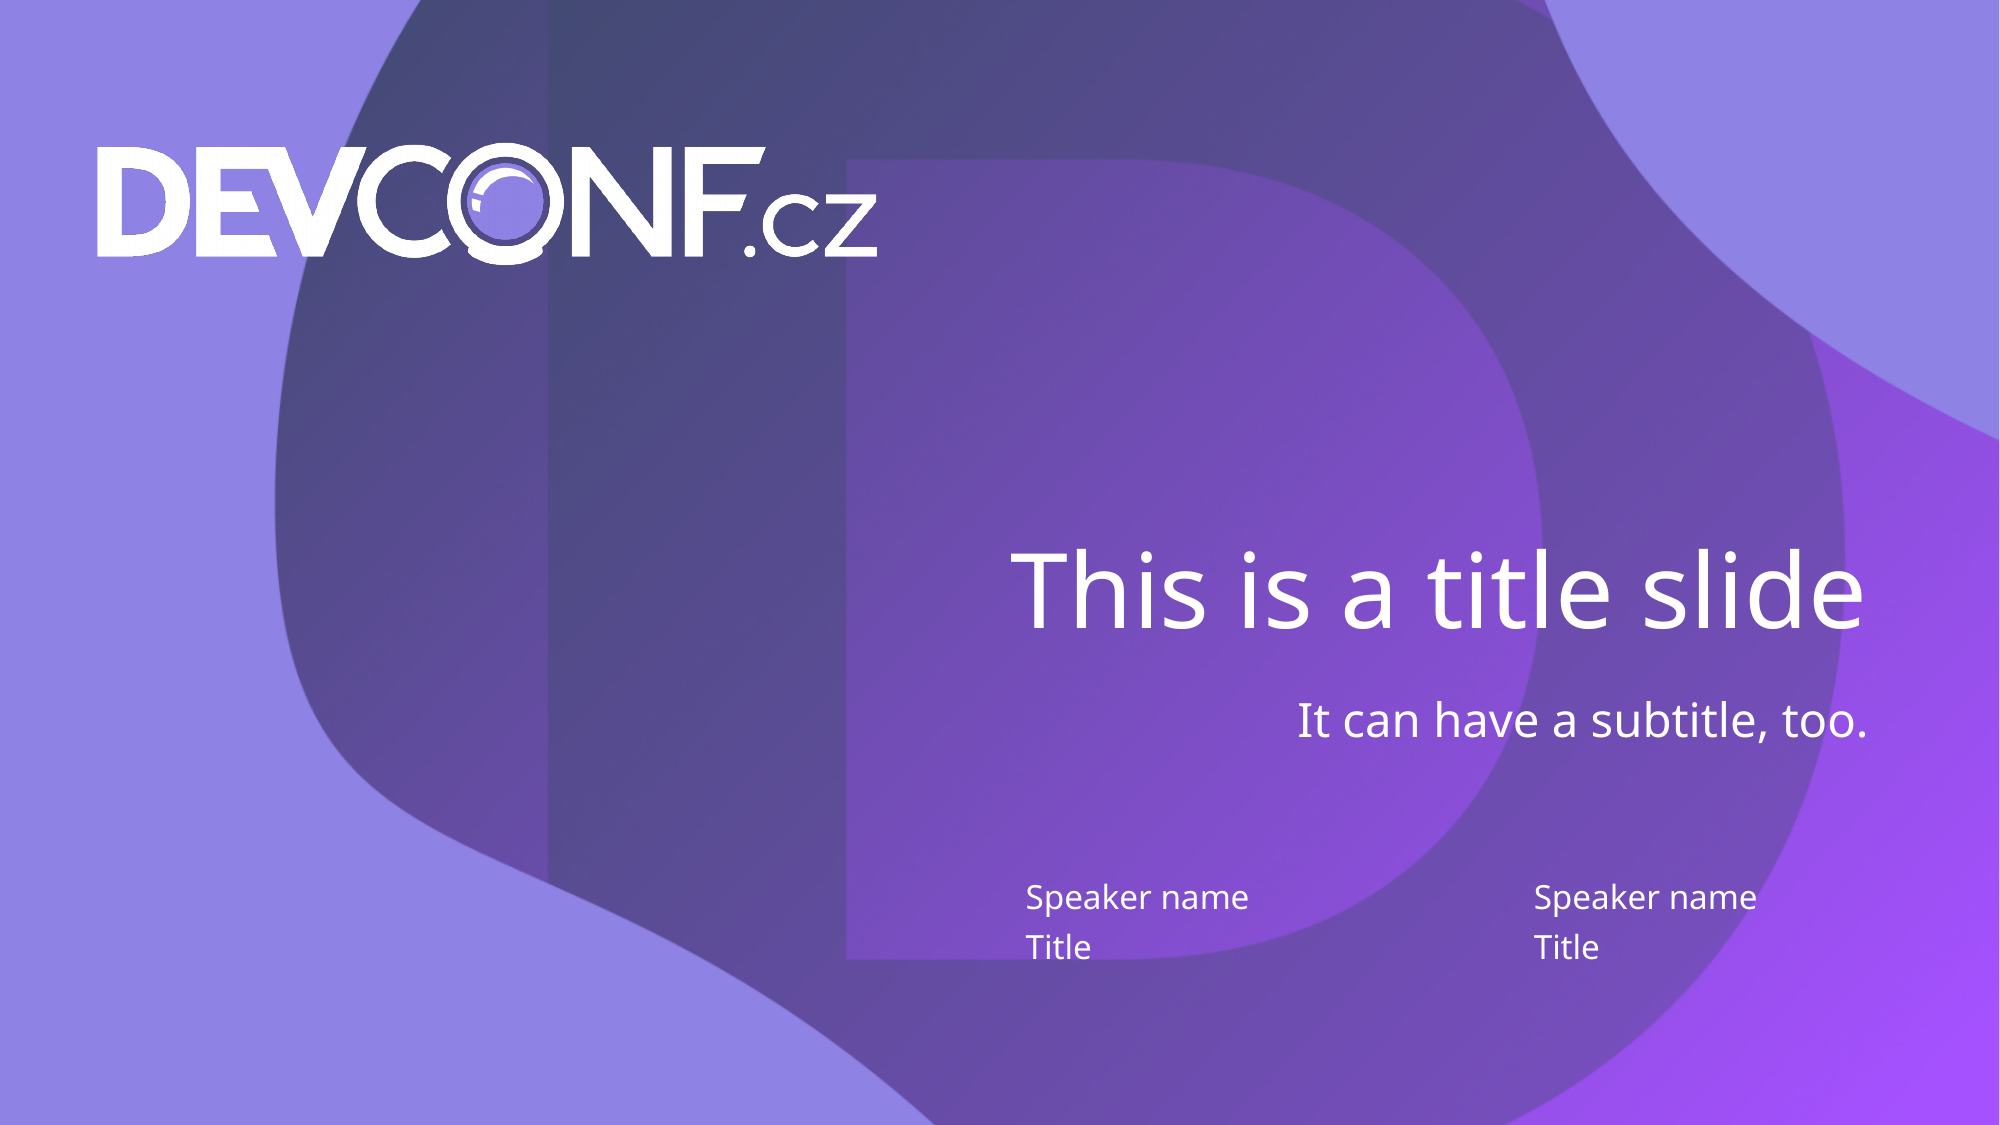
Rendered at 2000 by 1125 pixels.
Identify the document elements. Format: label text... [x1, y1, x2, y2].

subtitle Speaker name Title [1025, 876, 1359, 978]
picture [0, 0, 2000, 1125]
subtitle Speaker name Title [1533, 876, 1867, 978]
subtitle It can have a subtitle, too. [701, 676, 1869, 747]
title This is a title slide [702, 394, 1869, 650]
